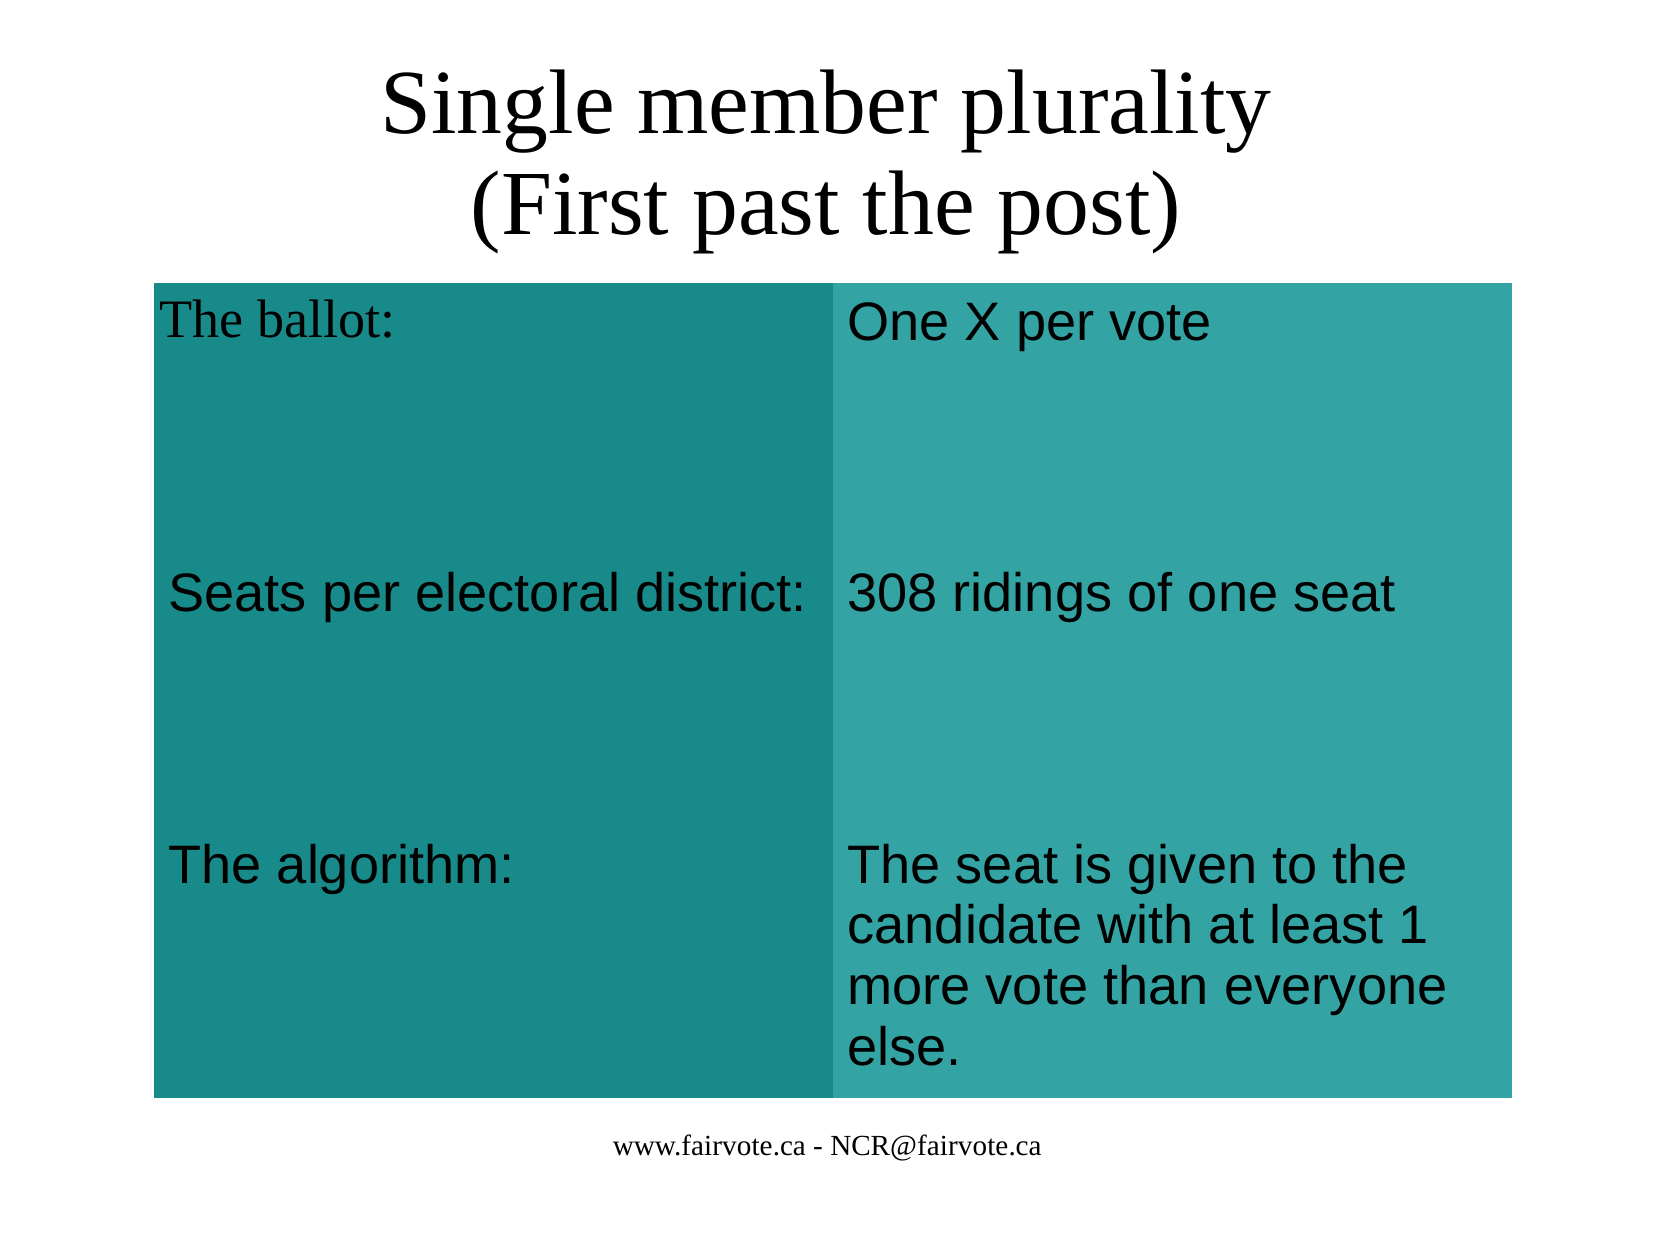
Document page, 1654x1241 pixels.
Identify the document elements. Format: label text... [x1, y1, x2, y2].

table_cell The algorithm: [154, 827, 833, 1098]
table_header The ballot: [154, 283, 833, 555]
table_cell The seat is given to the candidate with at least 1 more vote than everyone else. [833, 827, 1512, 1098]
table_header One X per vote [833, 283, 1512, 555]
table_cell 308 ridings of one seat [833, 555, 1512, 827]
title Single member plurality (First past the post) [82, 51, 1571, 255]
table_cell Seats per electoral district: [154, 555, 833, 827]
